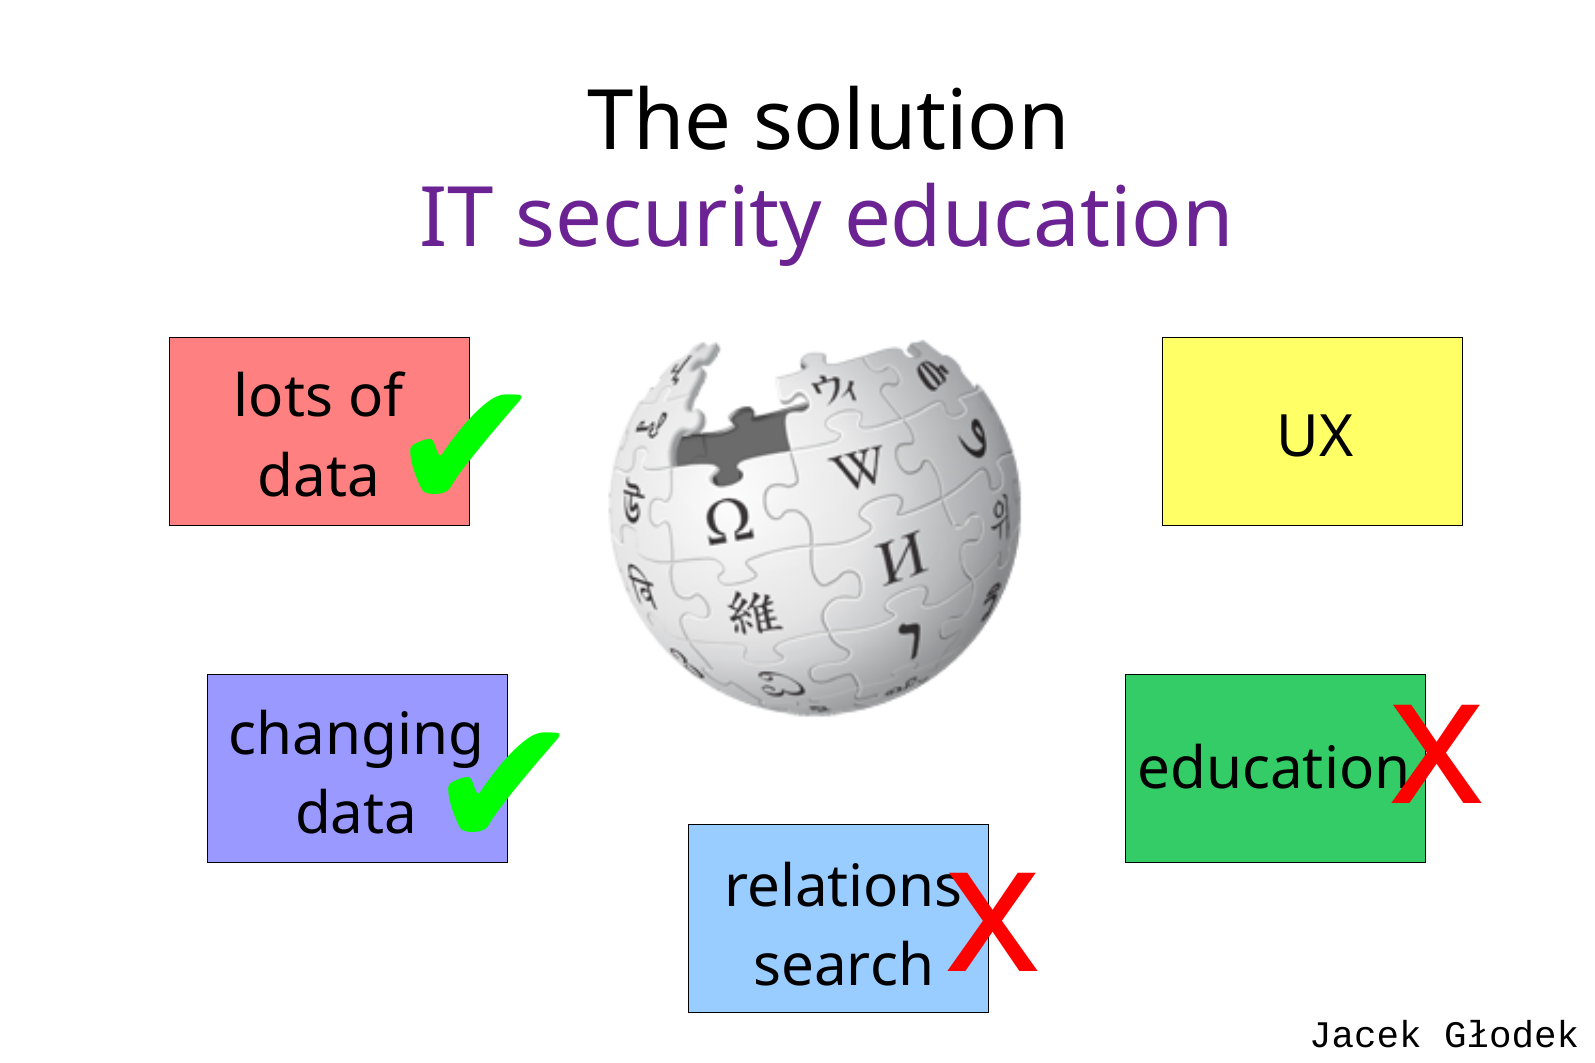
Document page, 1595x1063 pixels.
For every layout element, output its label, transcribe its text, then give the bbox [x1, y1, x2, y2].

text_box [169, 337, 375, 347]
text_box IT security education [321, 150, 1333, 328]
picture [605, 313, 1049, 747]
text_box [688, 824, 929, 836]
text_box [1162, 337, 1463, 526]
text_box [207, 674, 508, 684]
text_box [688, 995, 929, 1013]
text_box Jacek Głodek [1294, 1008, 1595, 1063]
text_box UX [1183, 386, 1447, 500]
text_box changing data [187, 684, 412, 863]
text_box [1125, 805, 1373, 863]
text_box education [1067, 718, 1373, 805]
text_box The solution [323, 53, 1335, 170]
text_box ✔ [412, 675, 563, 1063]
text_box relations search [637, 836, 929, 995]
text_box x [929, 768, 1094, 1039]
text_box x [1373, 600, 1538, 871]
text_box [1125, 674, 1373, 718]
text_box lots of data [150, 347, 375, 526]
text_box ✔ [375, 337, 605, 601]
